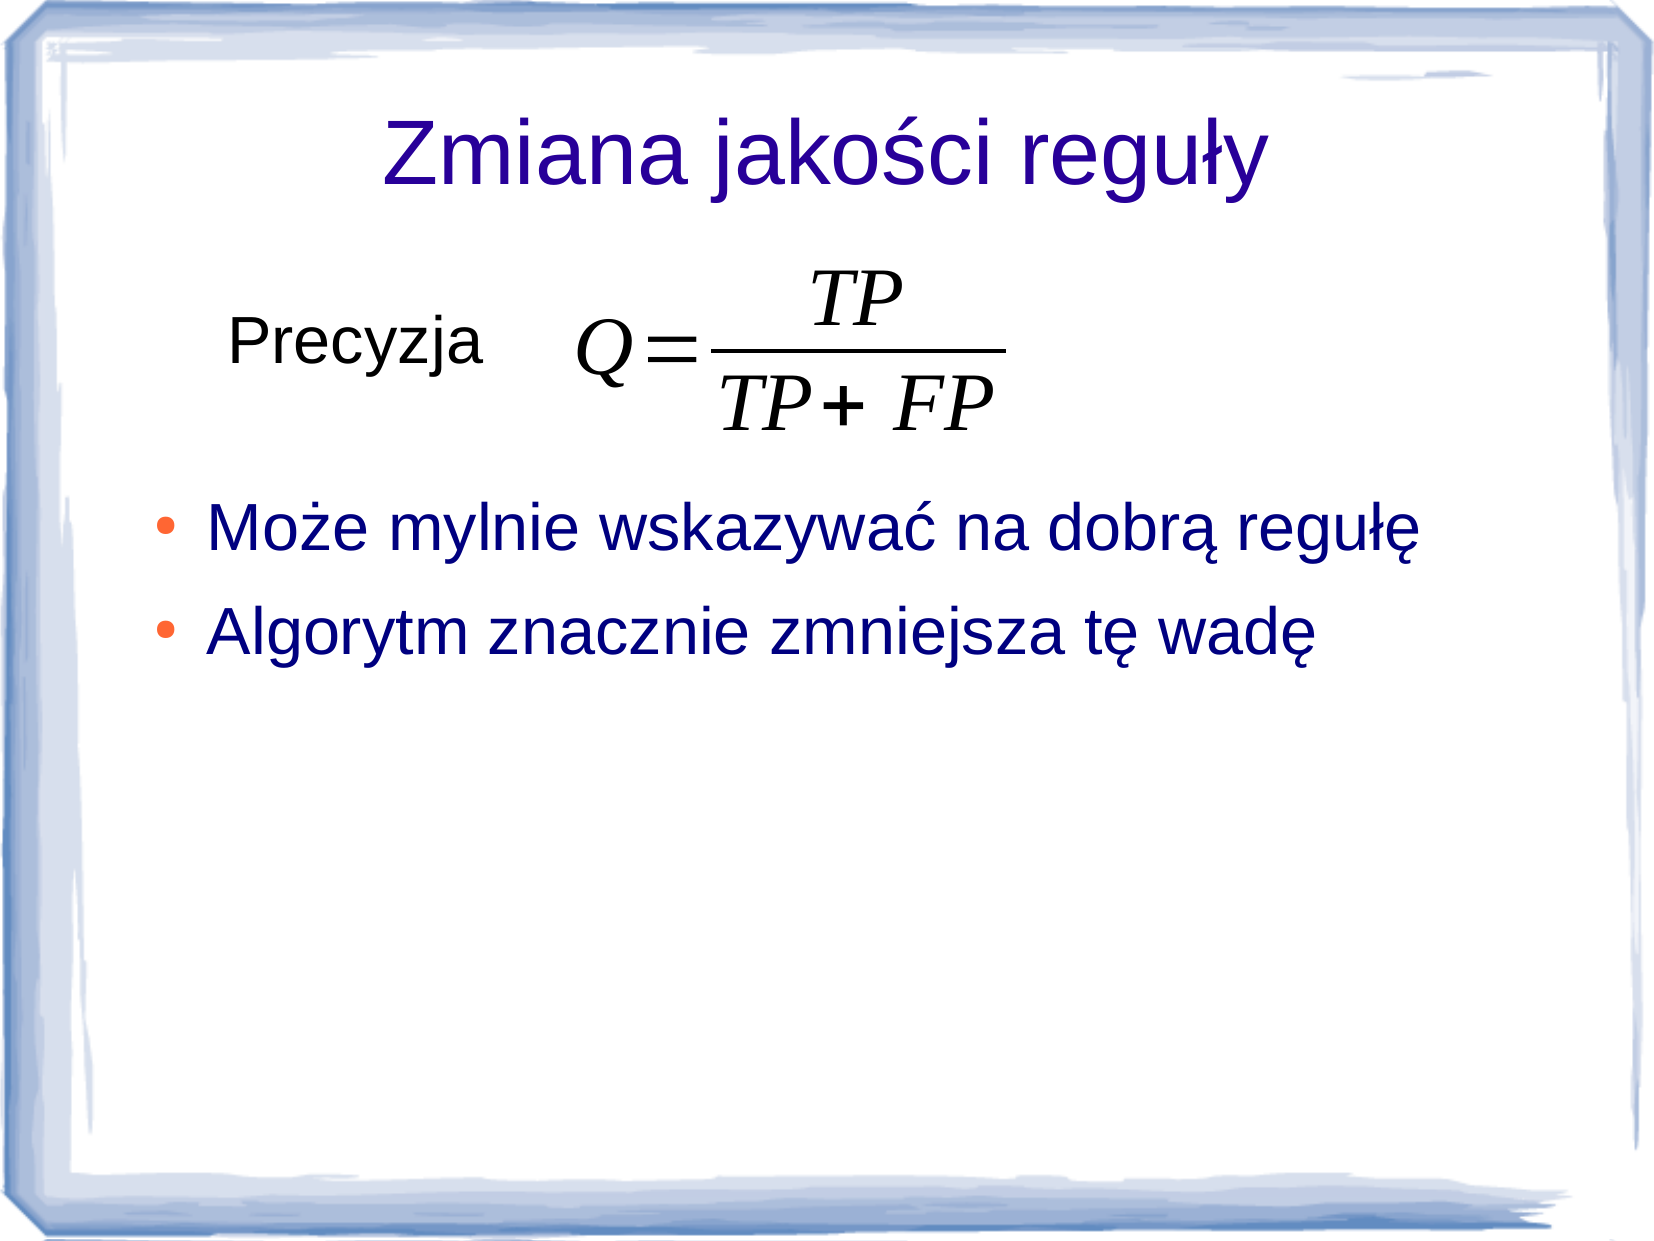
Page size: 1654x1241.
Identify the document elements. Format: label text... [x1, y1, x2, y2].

list Może mylnie wskazywać na dobrą regułę Algorytm znacznie zmniejsza tę wadę [118, 490, 1571, 1170]
title Zmiana jakości reguły [82, 49, 1571, 257]
text_box Precyzja [212, 295, 615, 385]
picture [0, 0, 1654, 1241]
chart [566, 252, 1016, 449]
